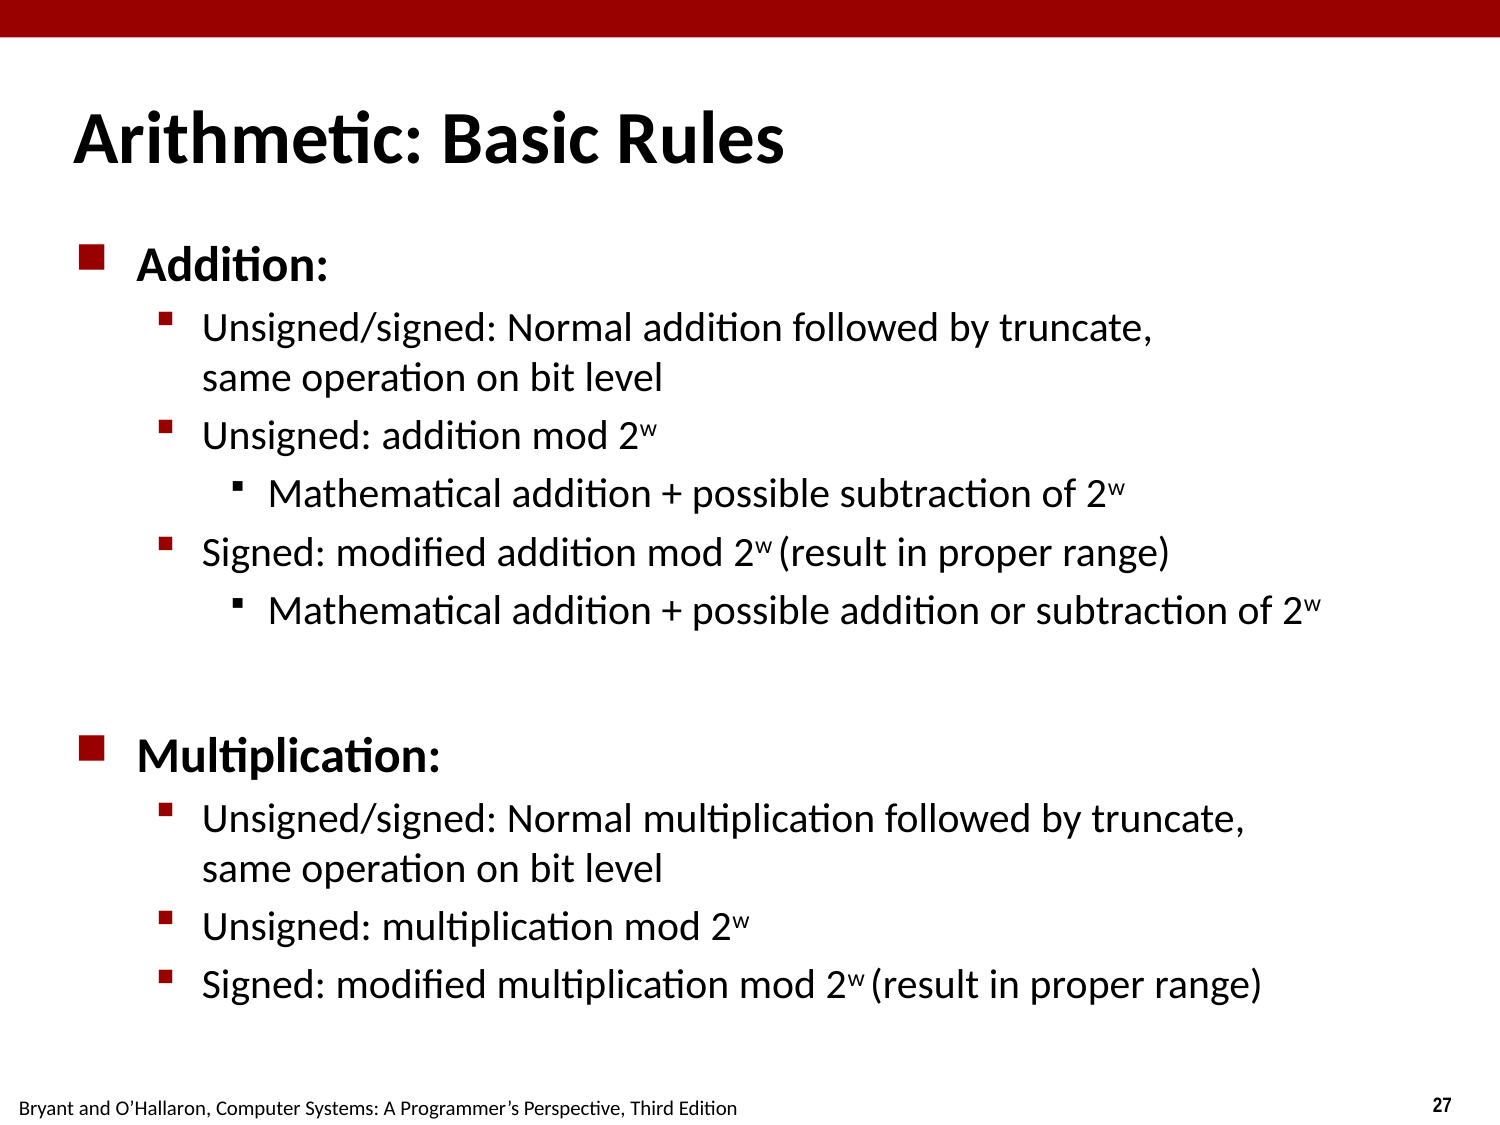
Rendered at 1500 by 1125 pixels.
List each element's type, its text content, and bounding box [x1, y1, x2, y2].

list Addition: Unsigned/signed: Normal addition followed by truncate, same operation on bit level Unsigned: addition mod 2w Mathematical addition + possible subtraction of 2w Signed: modified addition mod 2w (result in proper range) Mathematical addition + possible addition or subtraction of 2w Multiplication: Unsigned/signed: Normal multiplication followed by truncate, same operation on bit level Unsigned: multiplication mod 2w Signed: modified multiplication mod 2w (result in proper range) [65, 223, 1361, 1040]
title Arithmetic: Basic Rules [58, 71, 1304, 197]
